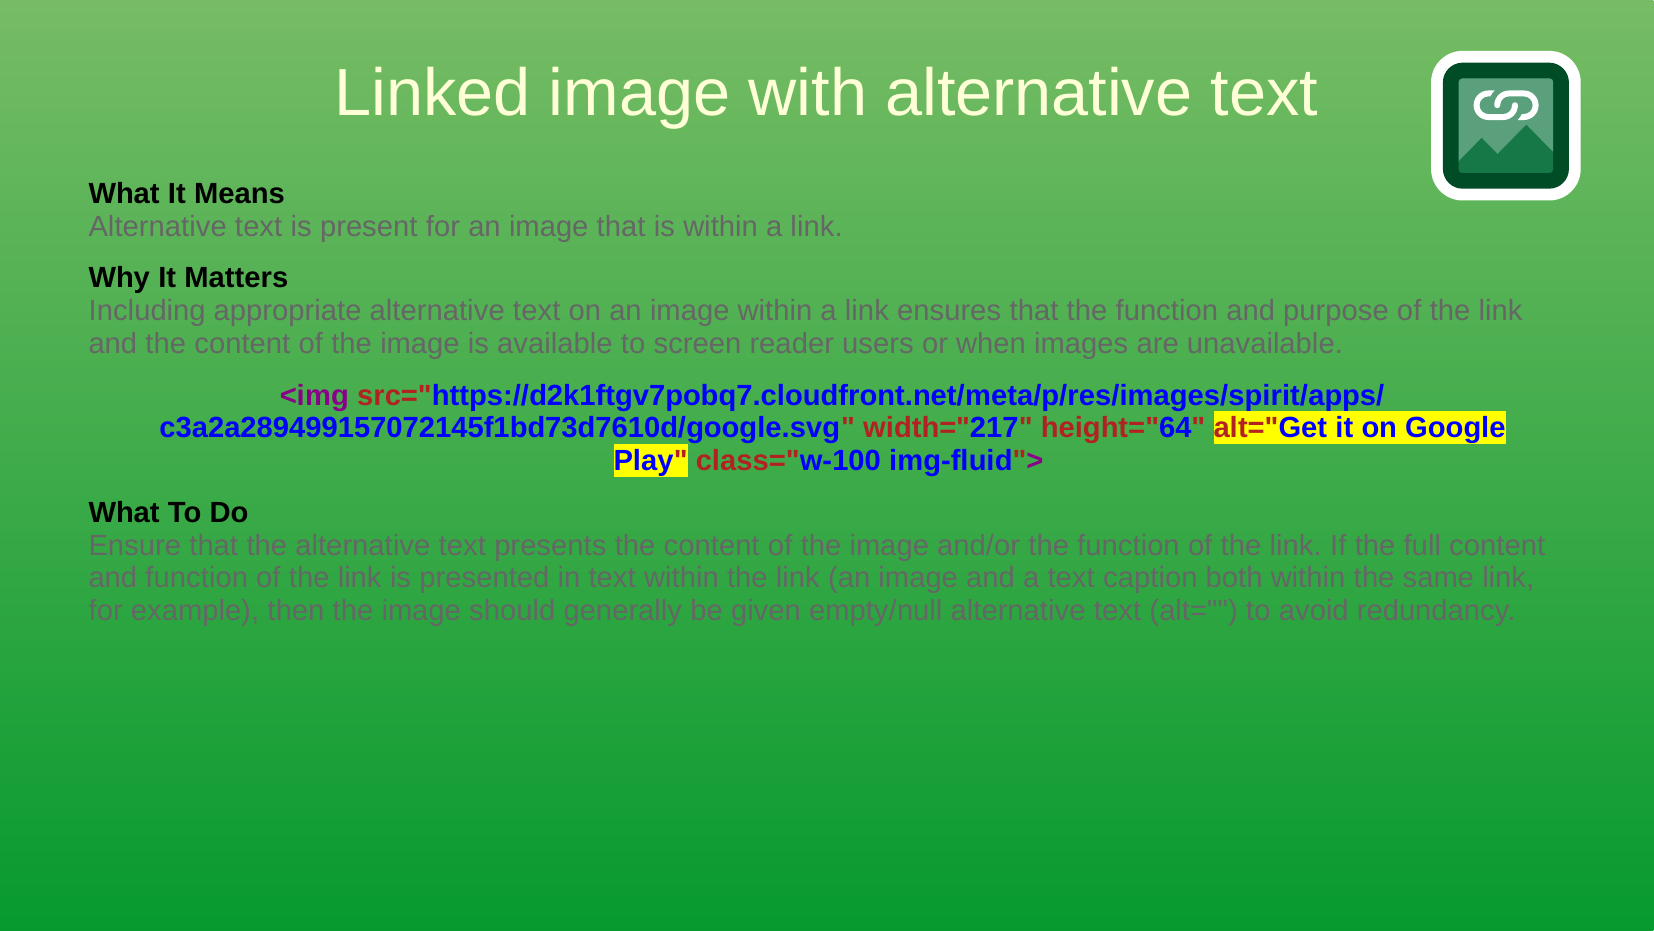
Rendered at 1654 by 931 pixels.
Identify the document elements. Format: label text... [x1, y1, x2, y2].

picture [1417, 37, 1595, 215]
title Linked image with alternative text [82, 37, 1417, 148]
subtitle What It Means Alternative text is present for an image that is within a link. Why It Matters Including appropriate alternative text on an image within a link ensures that the function and purpose of the link and the content of the image is available to screen reader users or when images are unavailable. <img src="https://d2k1ftgv7pobq7.cloudfront.net/meta/p/res/images/spirit/apps/c3a2a289499157072145f1bd73d7610d/google.svg" width="217" height="64" alt="Get it on Google Play" class="w-100 img-fluid"> What To Do Ensure that the alternative text presents the content of the image and/or the function of the link. If the full content and function of the link is presented in text within the link (an image and a text caption both within the same link, for example), then the image should generally be given empty/null alternative text (alt="") to avoid redundancy. [88, 177, 1577, 842]
